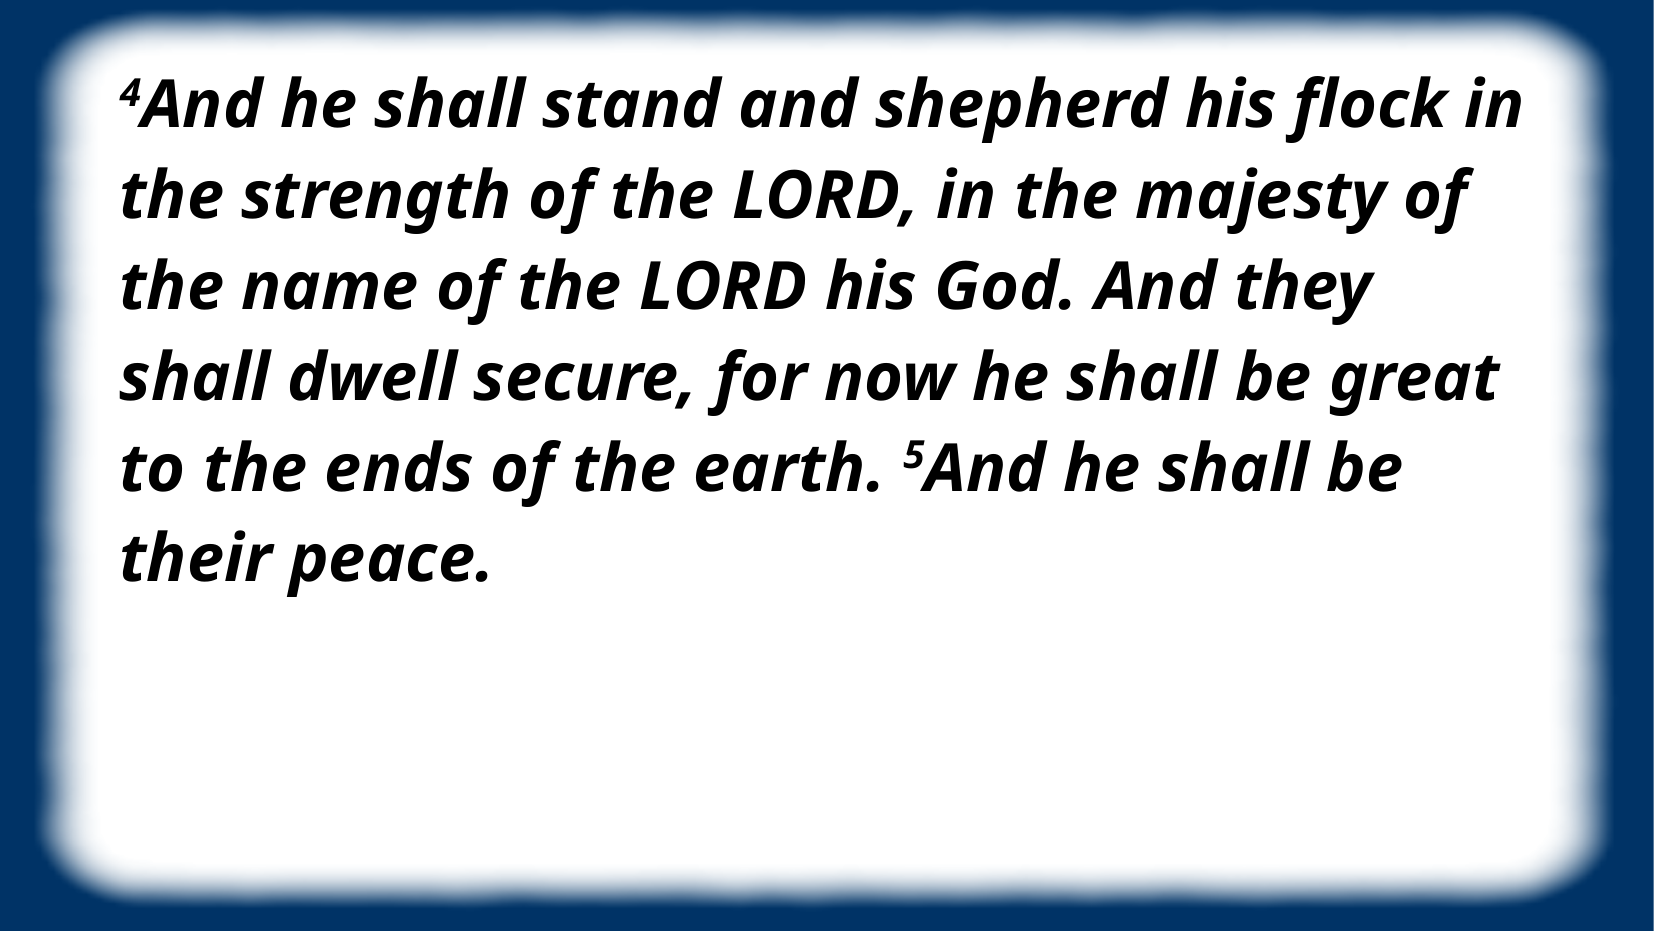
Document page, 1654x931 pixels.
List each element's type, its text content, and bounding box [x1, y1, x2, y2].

picture [0, 0, 1654, 931]
text_box 4And he shall stand and shepherd his flock in the strength of the Lord, in the majesty of the name of the Lord his God. And they shall dwell secure, for now he shall be great to the ends of the earth. 5And he shall be their peace. [105, 49, 1546, 508]
